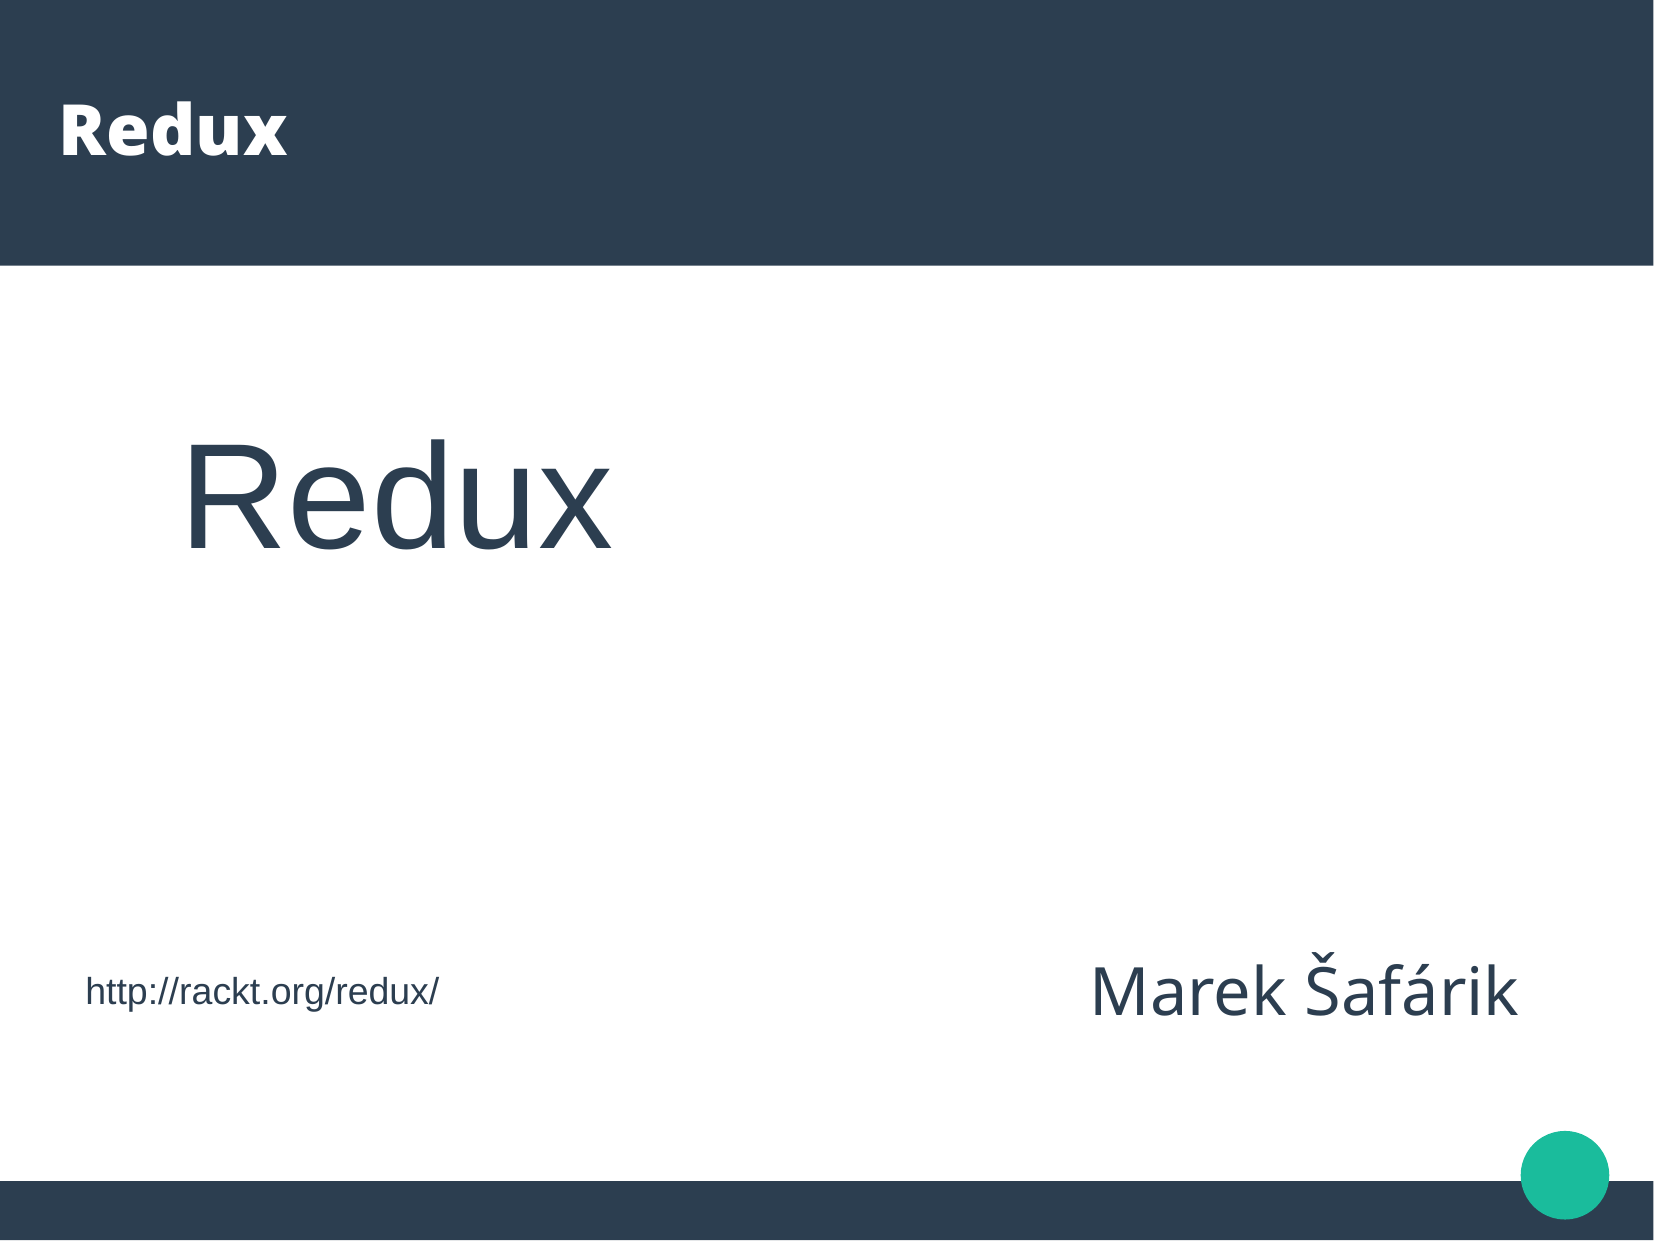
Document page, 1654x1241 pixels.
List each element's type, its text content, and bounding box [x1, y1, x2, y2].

subtitle Marek Šafárik [1020, 855, 1591, 1126]
text_box http://rackt.org/redux/ [70, 963, 676, 1062]
title Redux [59, 49, 1595, 207]
text_box Redux [165, 405, 916, 755]
